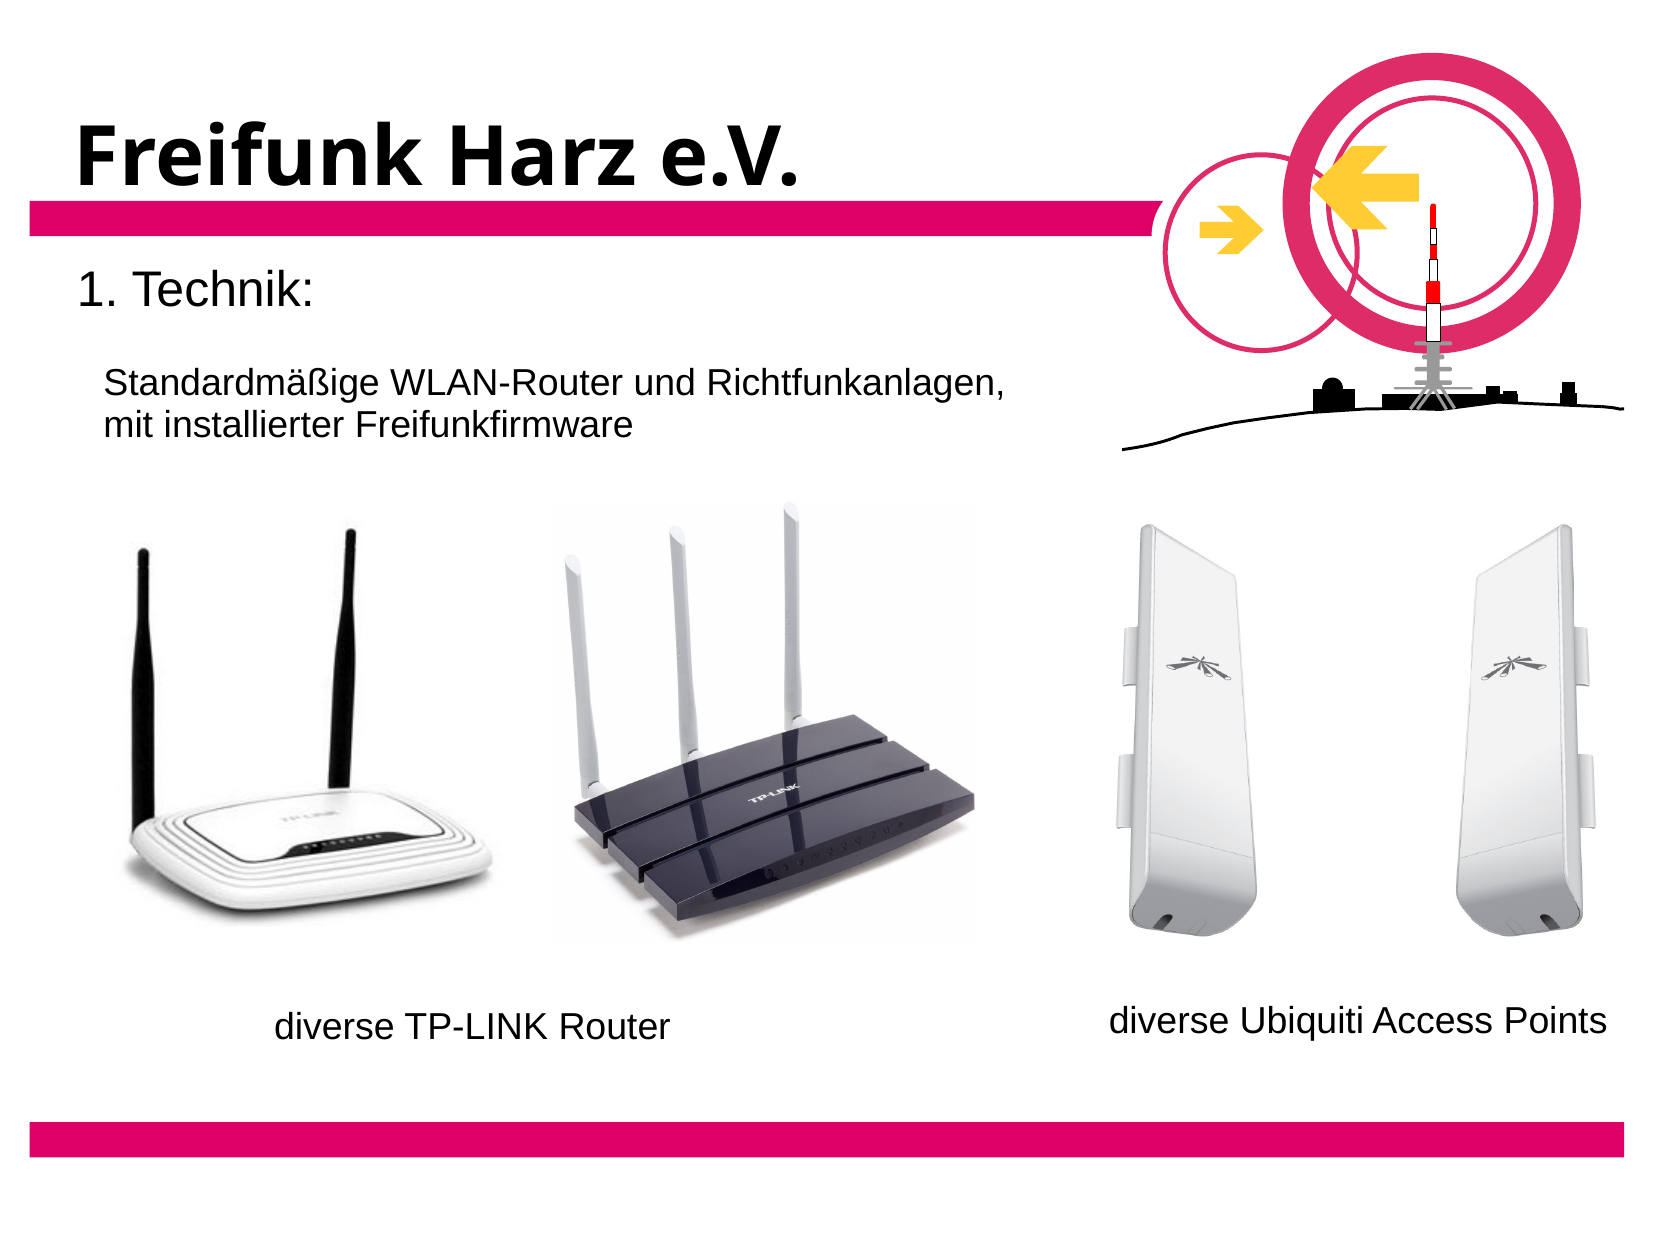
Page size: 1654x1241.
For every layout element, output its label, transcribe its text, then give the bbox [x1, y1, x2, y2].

picture [81, 494, 532, 945]
text_box Standardmäßige WLAN-Router und Richtfunkanlagen, mit installierter Freifunkfirmware [88, 354, 1123, 454]
picture [1088, 500, 1270, 957]
subtitle 1. Technik: [76, 230, 697, 349]
picture [1442, 500, 1625, 957]
picture [552, 501, 975, 942]
text_box diverse TP-LINK Router [88, 998, 857, 1055]
text_box diverse Ubiquiti Access Points [1092, 992, 1625, 1092]
